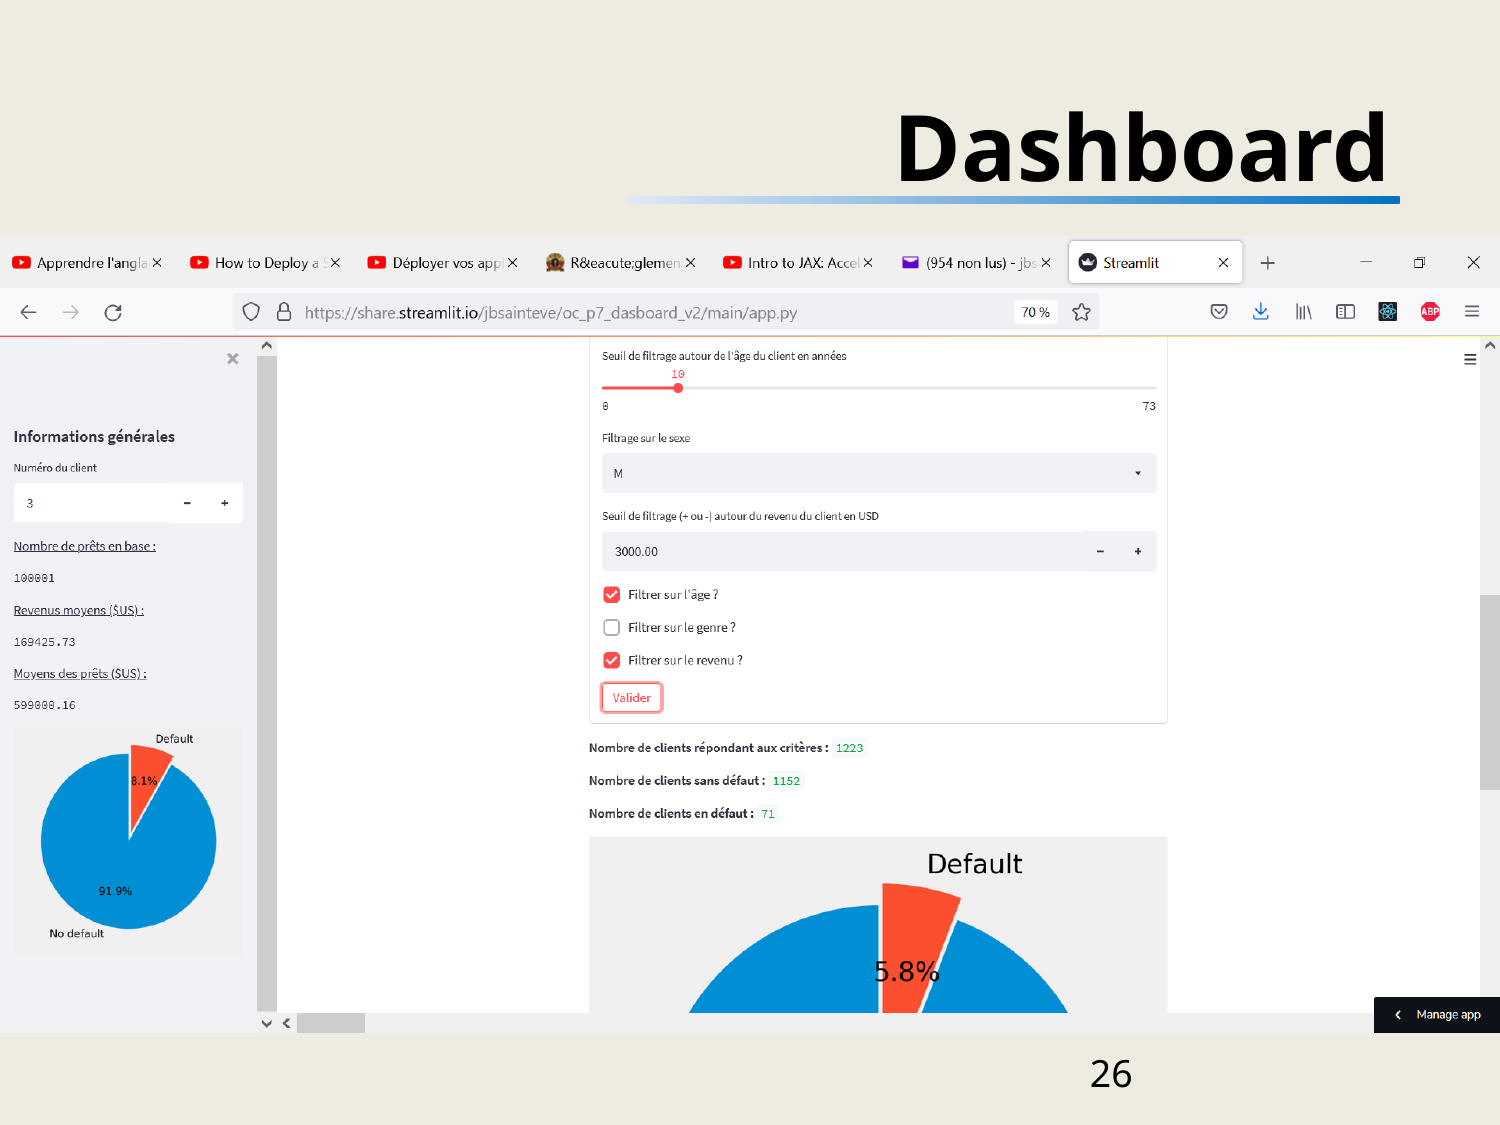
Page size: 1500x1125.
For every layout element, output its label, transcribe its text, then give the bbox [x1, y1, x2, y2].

picture [0, 236, 1500, 1033]
slide_number <numéro> [1074, 1042, 1425, 1103]
text_box [627, 196, 1400, 204]
title Dashboard [177, 82, 1406, 236]
